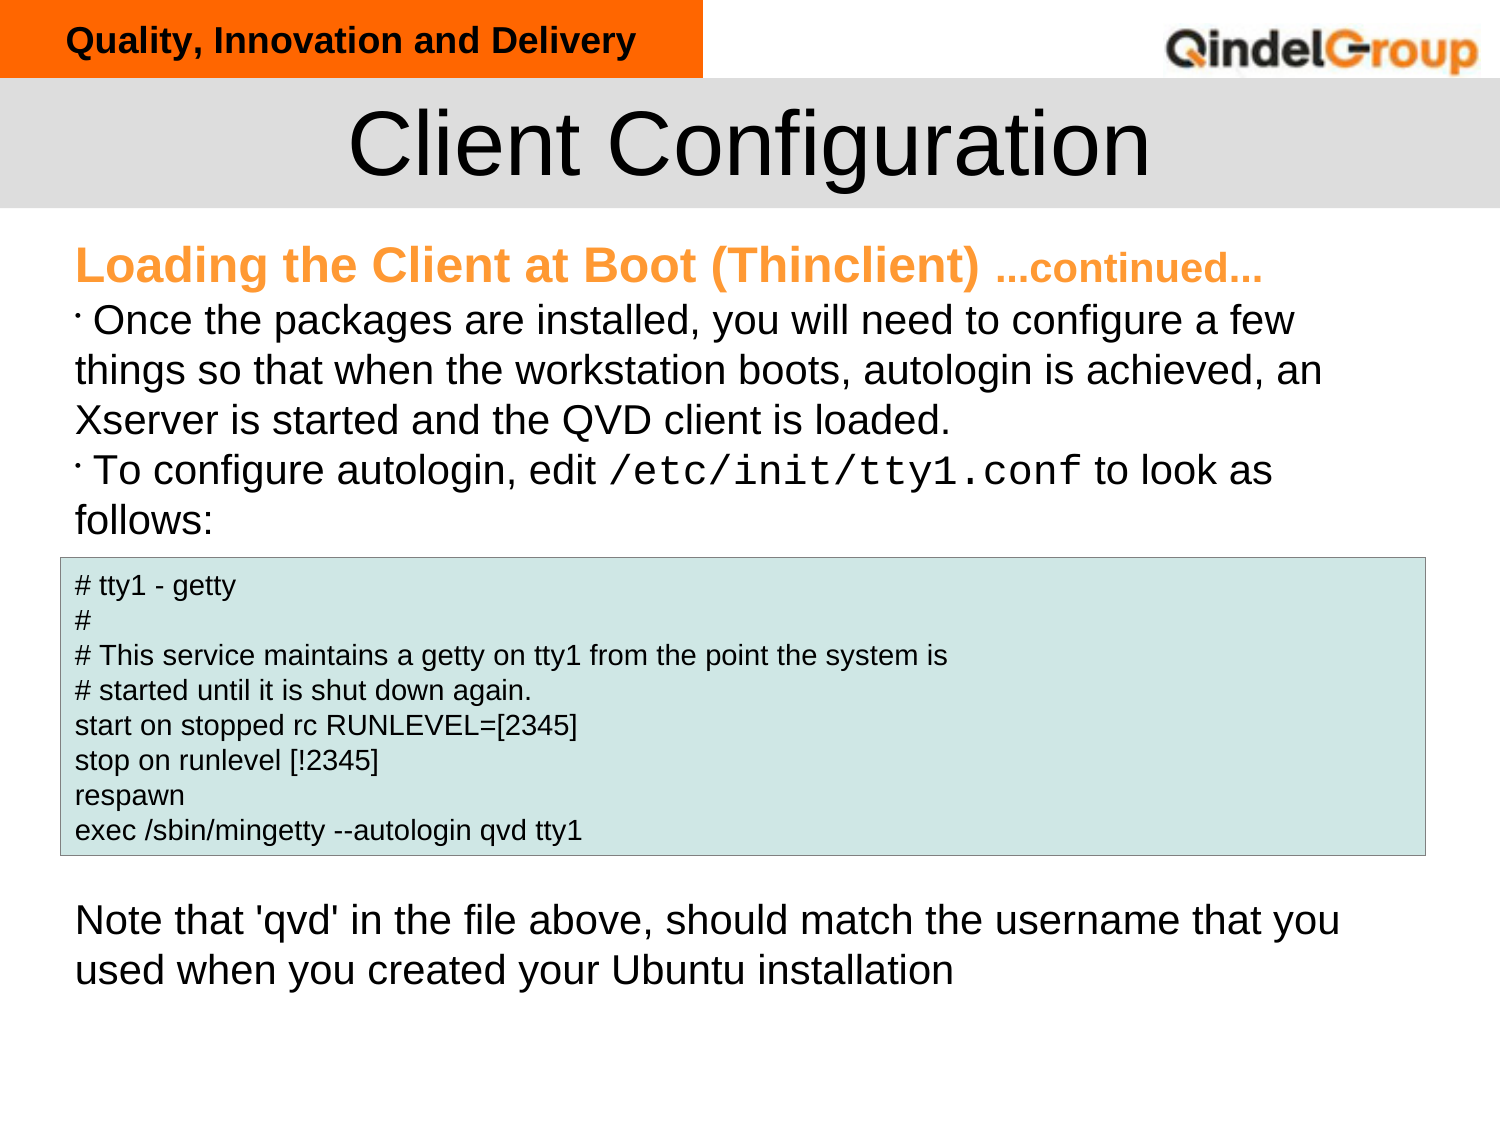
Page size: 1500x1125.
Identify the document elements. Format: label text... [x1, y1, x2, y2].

text_box Loading the Client at Boot (Thinclient) ...continued... Once the packages are installed, you will need to configure a few things so that when the workstation boots, autologin is achieved, an Xserver is started and the QVD client is loaded. To configure autologin, edit /etc/init/tty1.conf to look as follows: Note that 'qvd' in the file above, should match the username that you used when you created your Ubuntu installation [60, 856, 1426, 1001]
picture [1163, 23, 1481, 78]
text_box # tty1 - getty # # This service maintains a getty on tty1 from the point the system is # started until it is shut down again. start on stopped rc RUNLEVEL=[2345] stop on runlevel [!2345] respawn exec /sbin/mingetty --autologin qvd tty1 [60, 557, 1426, 856]
title Client Configuration [75, 45, 1426, 224]
text_box Loading the Client at Boot (Thinclient) ...continued... Once the packages are installed, you will need to configure a few things so that when the workstation boots, autologin is achieved, an Xserver is started and the QVD client is loaded. To configure autologin, edit /etc/init/tty1.conf to look as follows: Note that 'qvd' in the file above, should match the username that you used when you created your Ubuntu installation [60, 224, 1426, 557]
